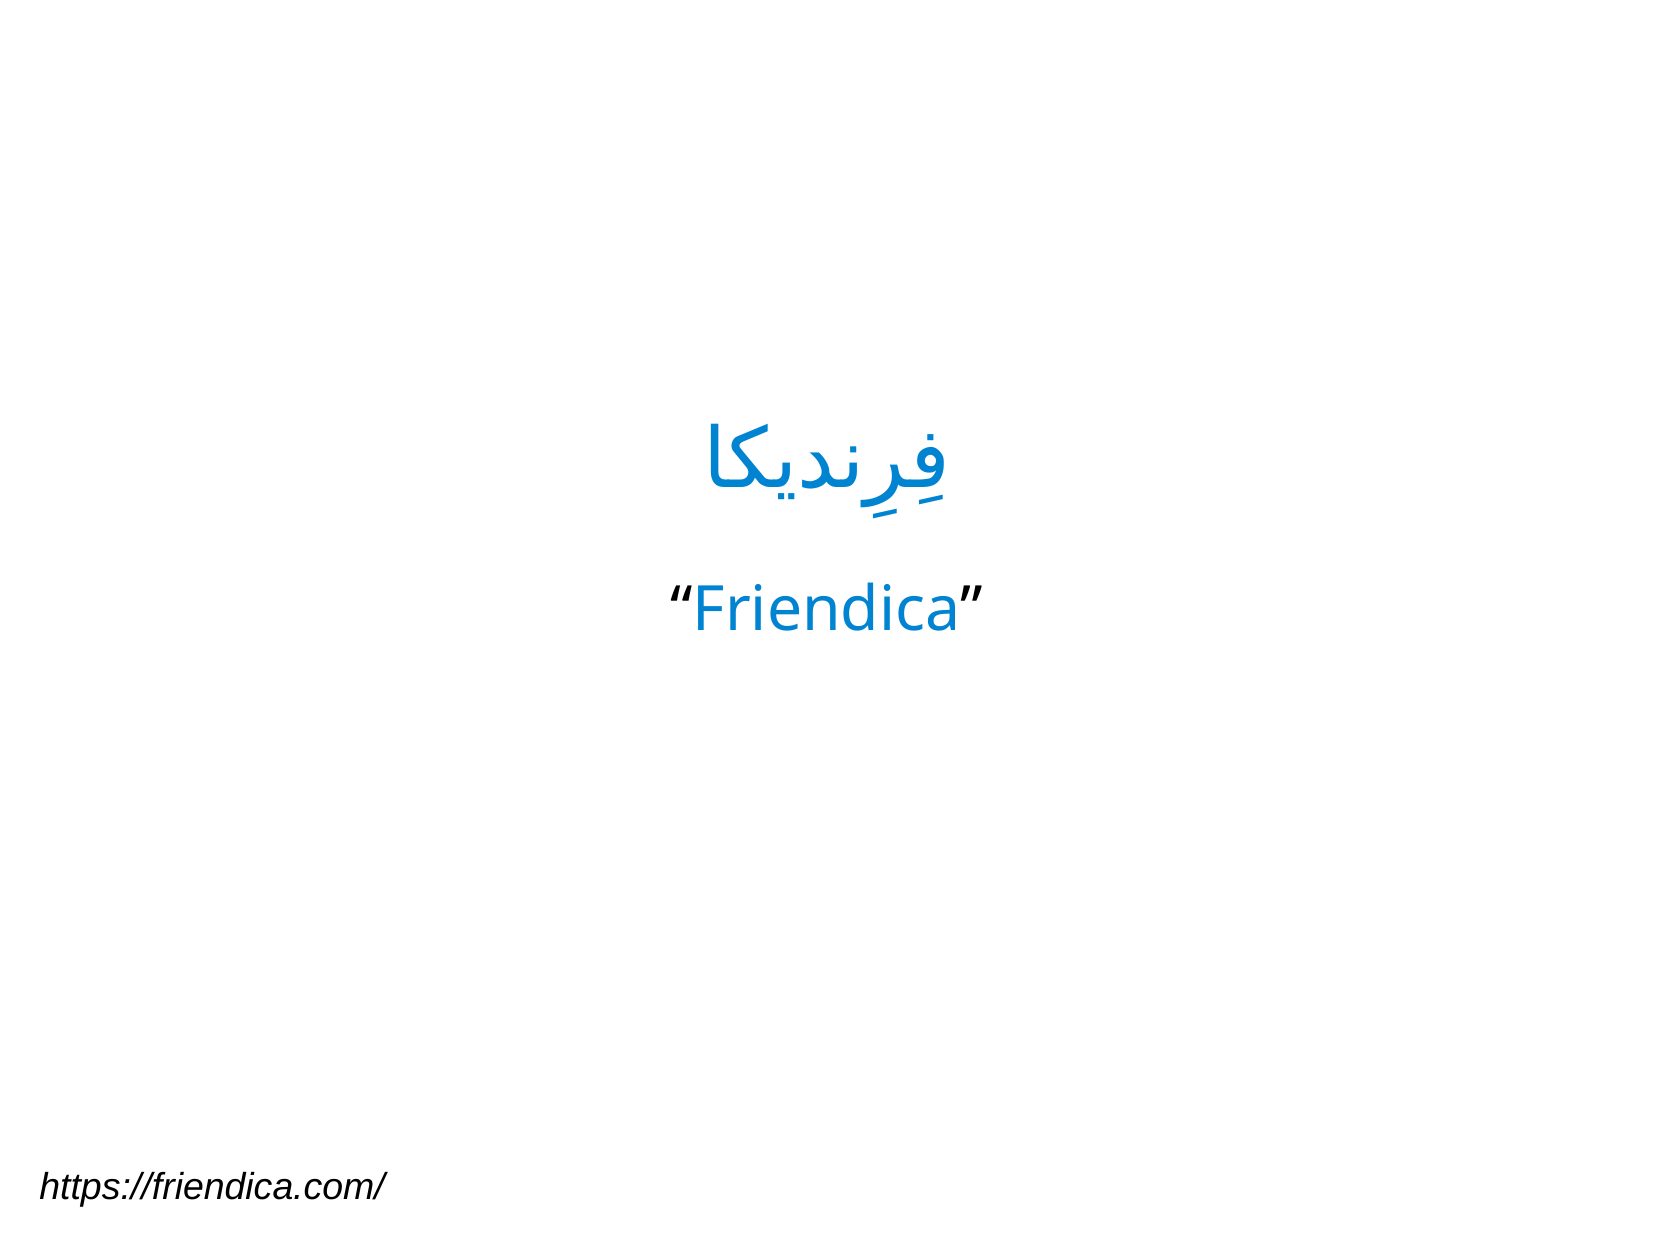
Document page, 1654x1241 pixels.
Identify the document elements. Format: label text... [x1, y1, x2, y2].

text_box https://friendica.com/ [24, 1158, 727, 1216]
subtitle فِرِندیکا “Friendica” [82, 49, 1571, 1010]
